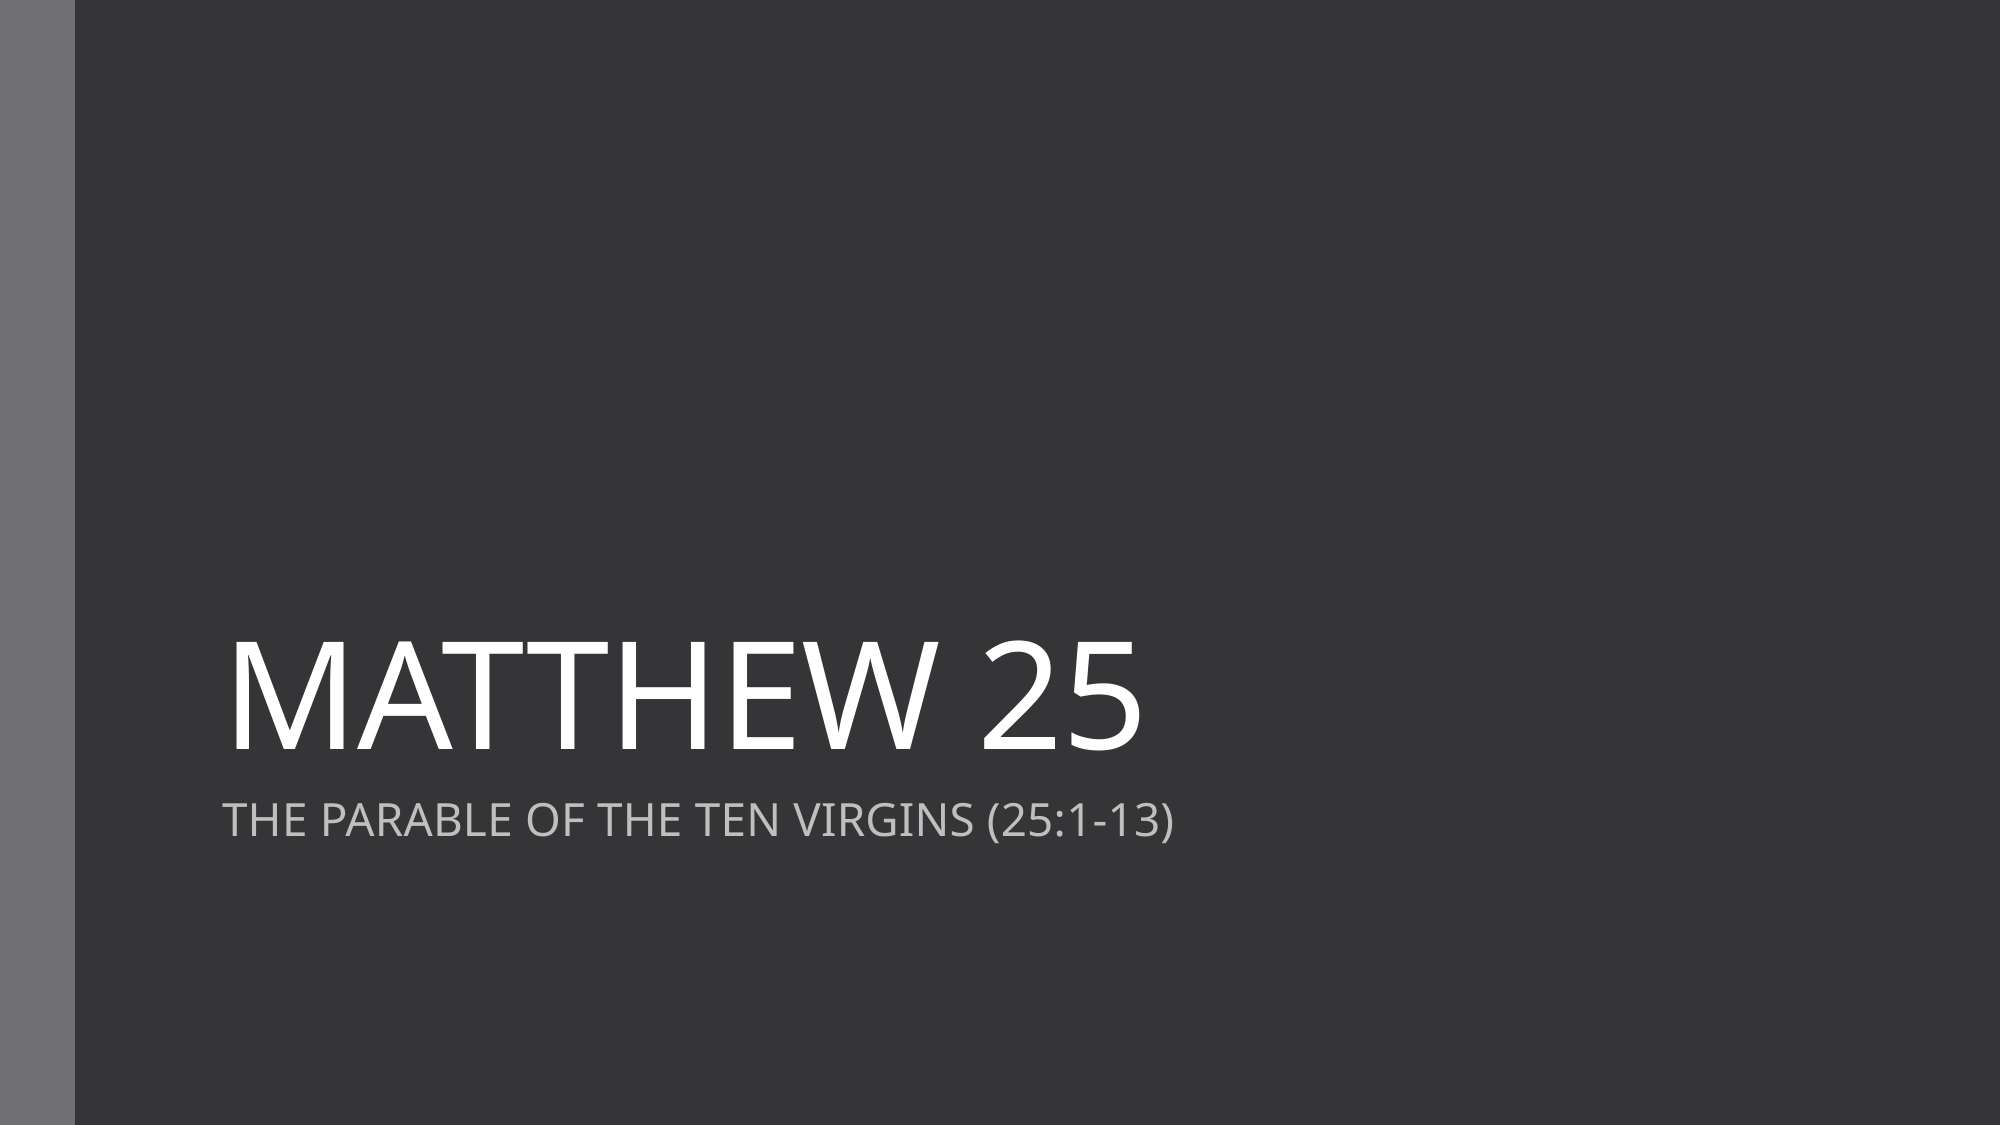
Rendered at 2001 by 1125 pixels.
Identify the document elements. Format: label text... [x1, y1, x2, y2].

subtitle THE PARABLE OF THE TEN VIRGINS (25:1-13) [206, 787, 1752, 1066]
title MATTHEW 25 [206, 124, 1752, 787]
